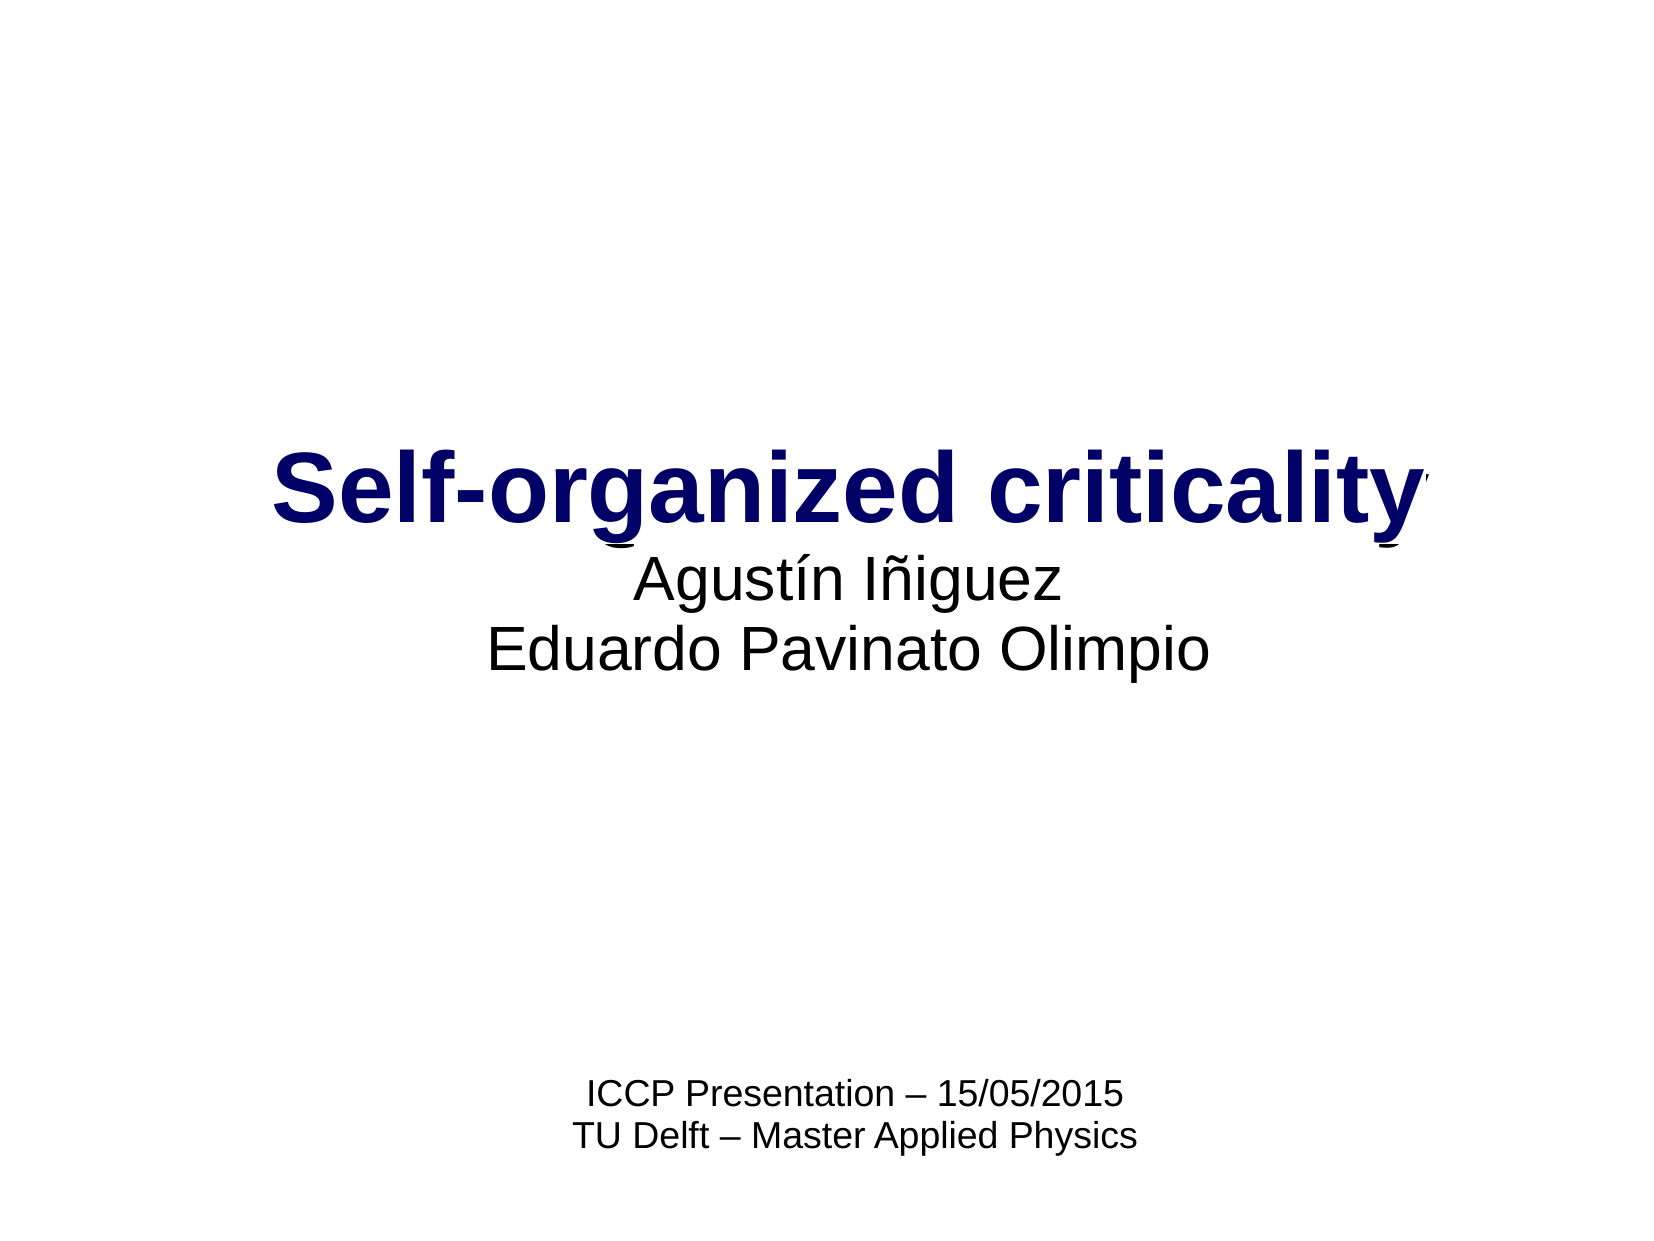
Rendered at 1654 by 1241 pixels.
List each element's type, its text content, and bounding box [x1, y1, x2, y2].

text_box ICCP Presentation – 15/05/2015 TU Delft – Master Applied Physics [557, 1065, 1171, 1176]
subtitle Self-organized criticality Agustín Iñiguez Eduardo Pavinato Olimpio [105, 150, 1594, 1111]
